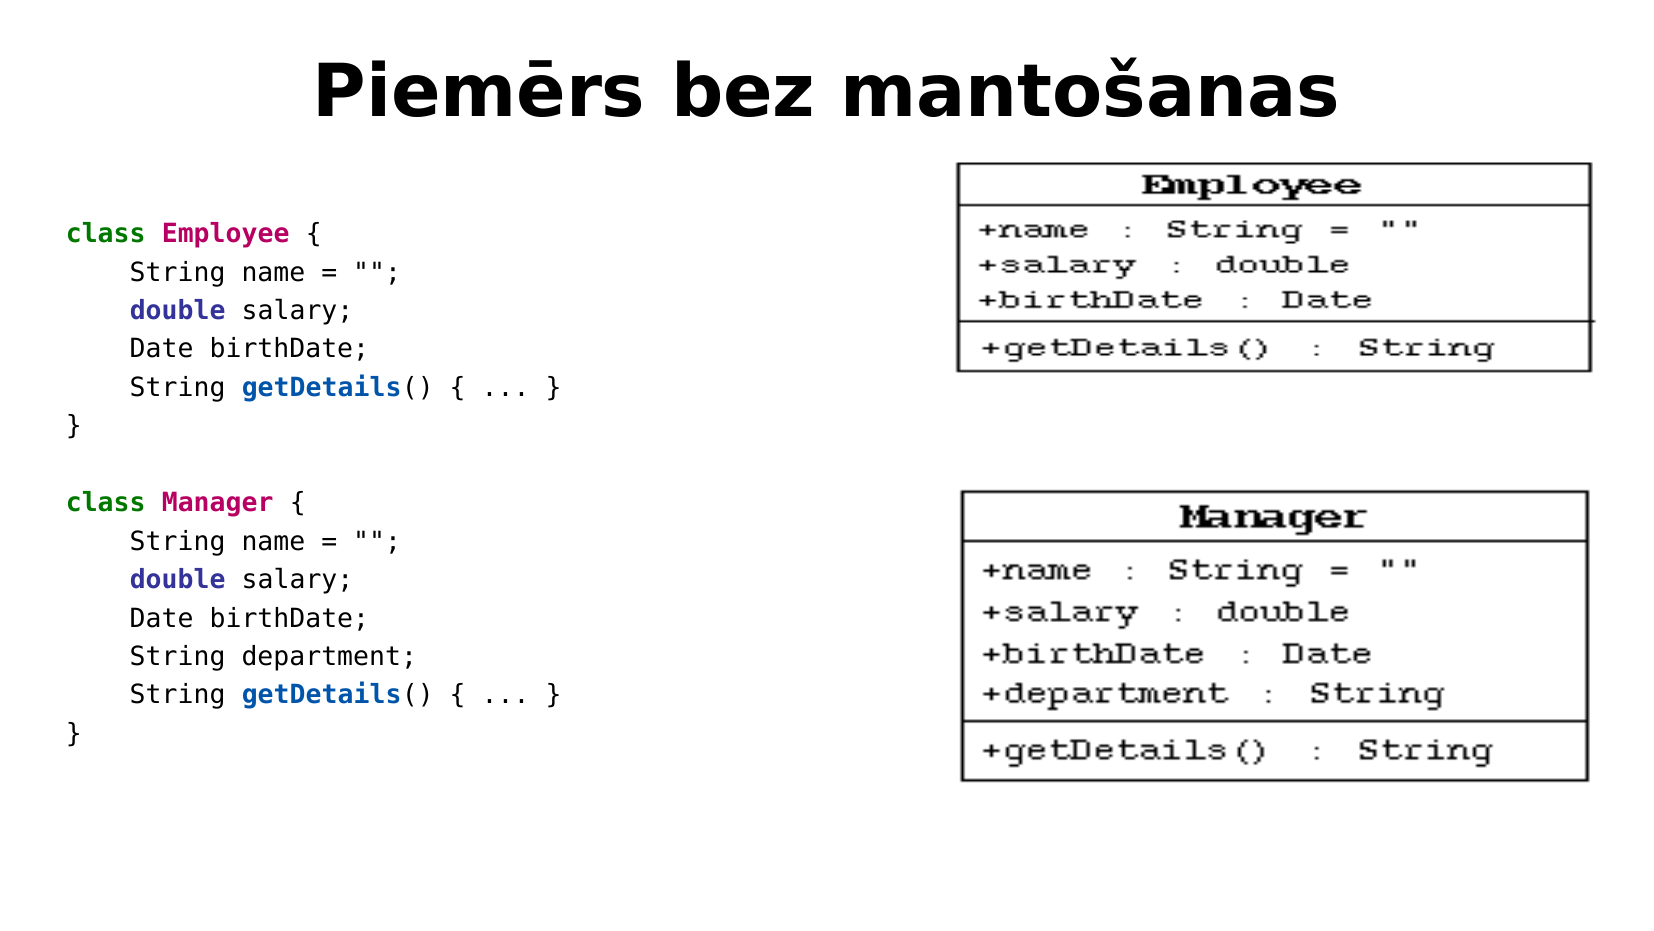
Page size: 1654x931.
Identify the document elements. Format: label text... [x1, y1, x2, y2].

picture [935, 132, 1619, 410]
title Piemērs bez mantošanas [82, 37, 1571, 147]
picture [933, 469, 1619, 807]
list class Employee { String name = ""; double salary; Date birthDate; String getDetails() { ... } } class Manager { String name = ""; double salary; Date birthDate; String department; String getDetails() { ... } } [65, 210, 1521, 750]
